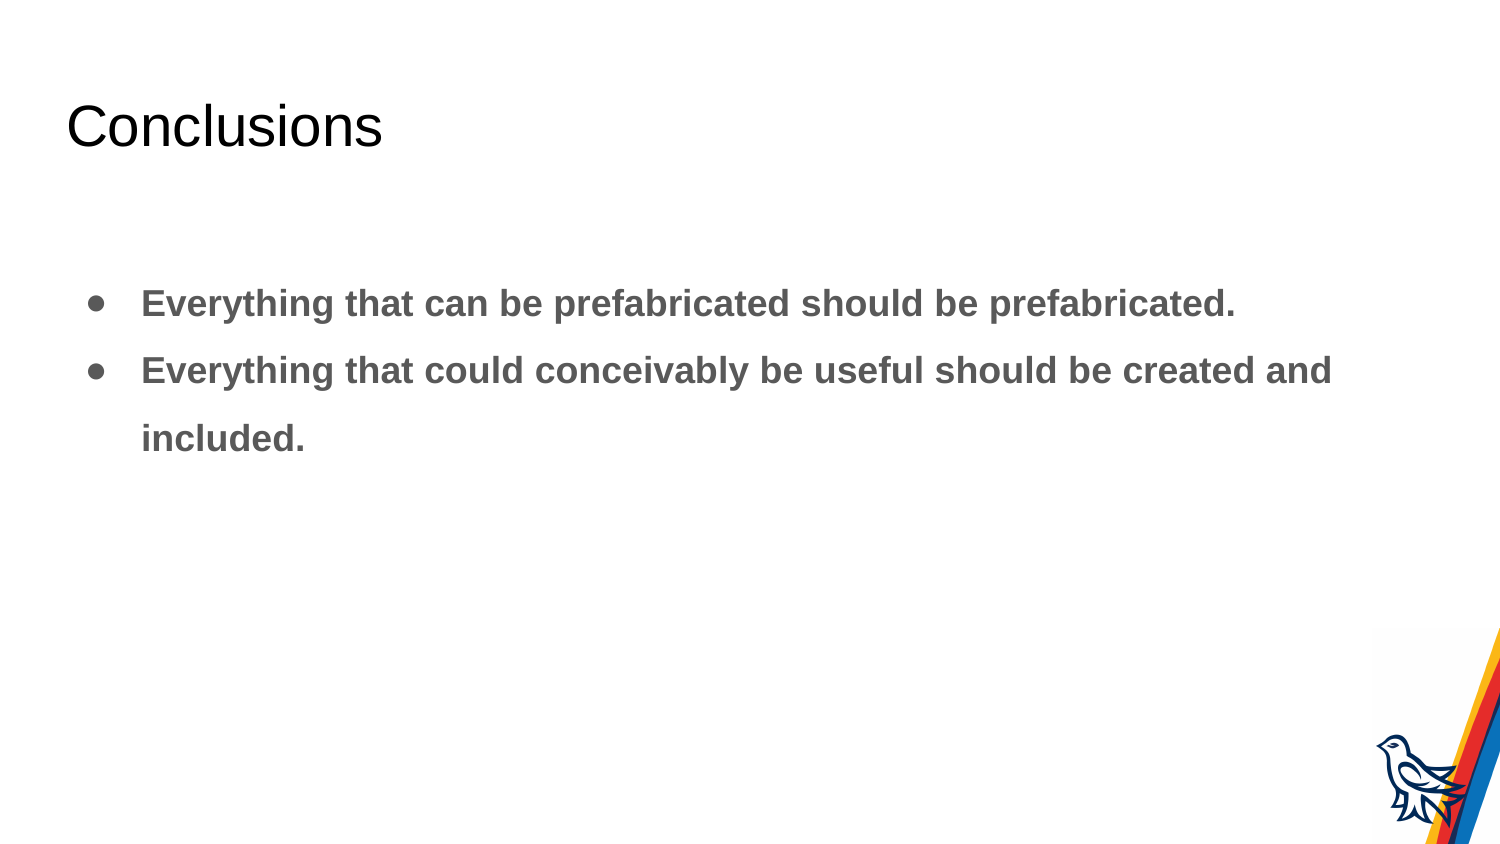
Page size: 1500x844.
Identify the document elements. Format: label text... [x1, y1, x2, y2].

title Conclusions [51, 72, 1449, 167]
list Everything that can be prefabricated should be prefabricated. Everything that could conceivably be useful should be created and included. [51, 241, 1449, 784]
picture [1372, 628, 1500, 844]
